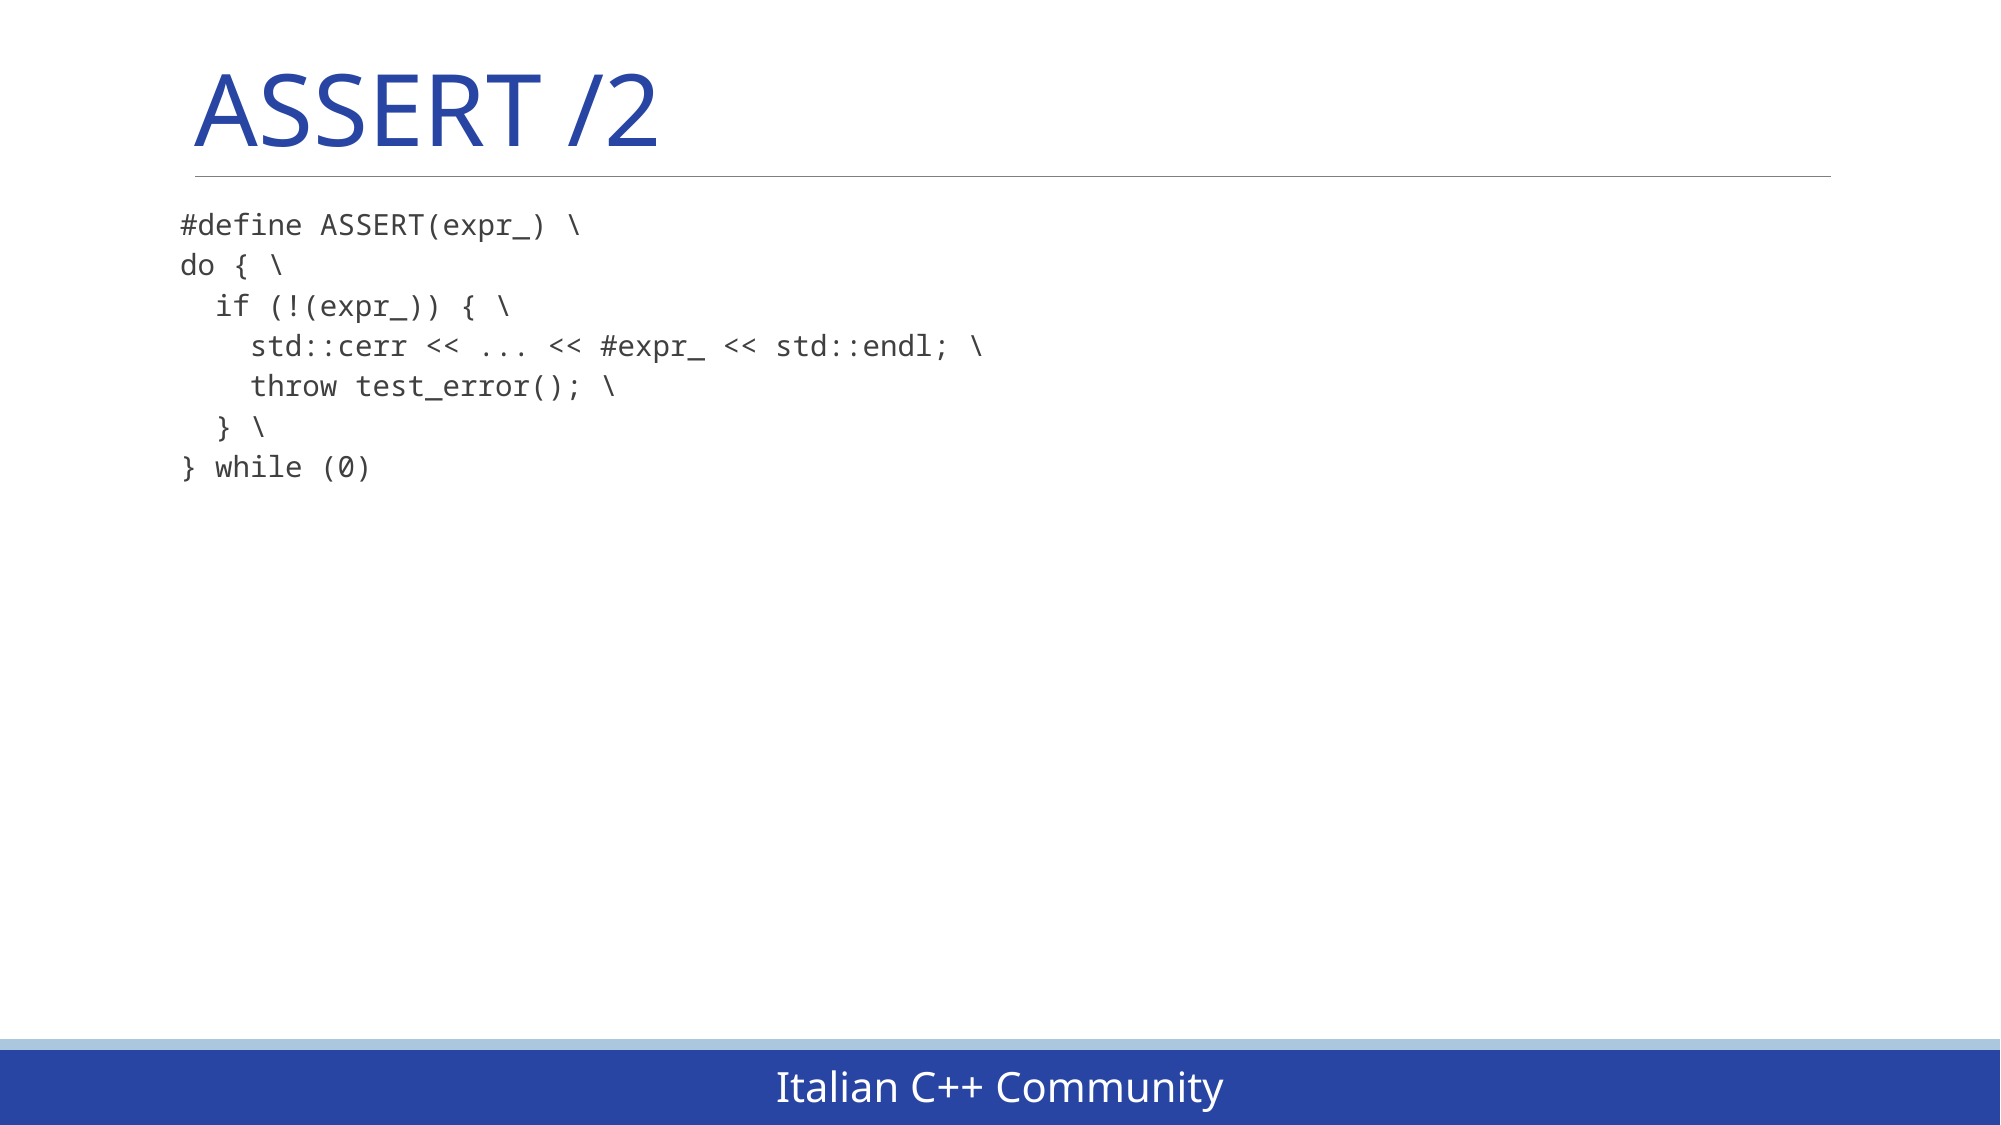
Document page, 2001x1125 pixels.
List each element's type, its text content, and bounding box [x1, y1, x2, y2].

title ASSERT /2 [179, 0, 1830, 175]
list #define ASSERT(expr_) \ do { \ if (!(expr_)) { \ std::cerr << ... << #expr_ << std::endl; \ throw test_error(); \ } \ } while (0) [179, 202, 1830, 1011]
